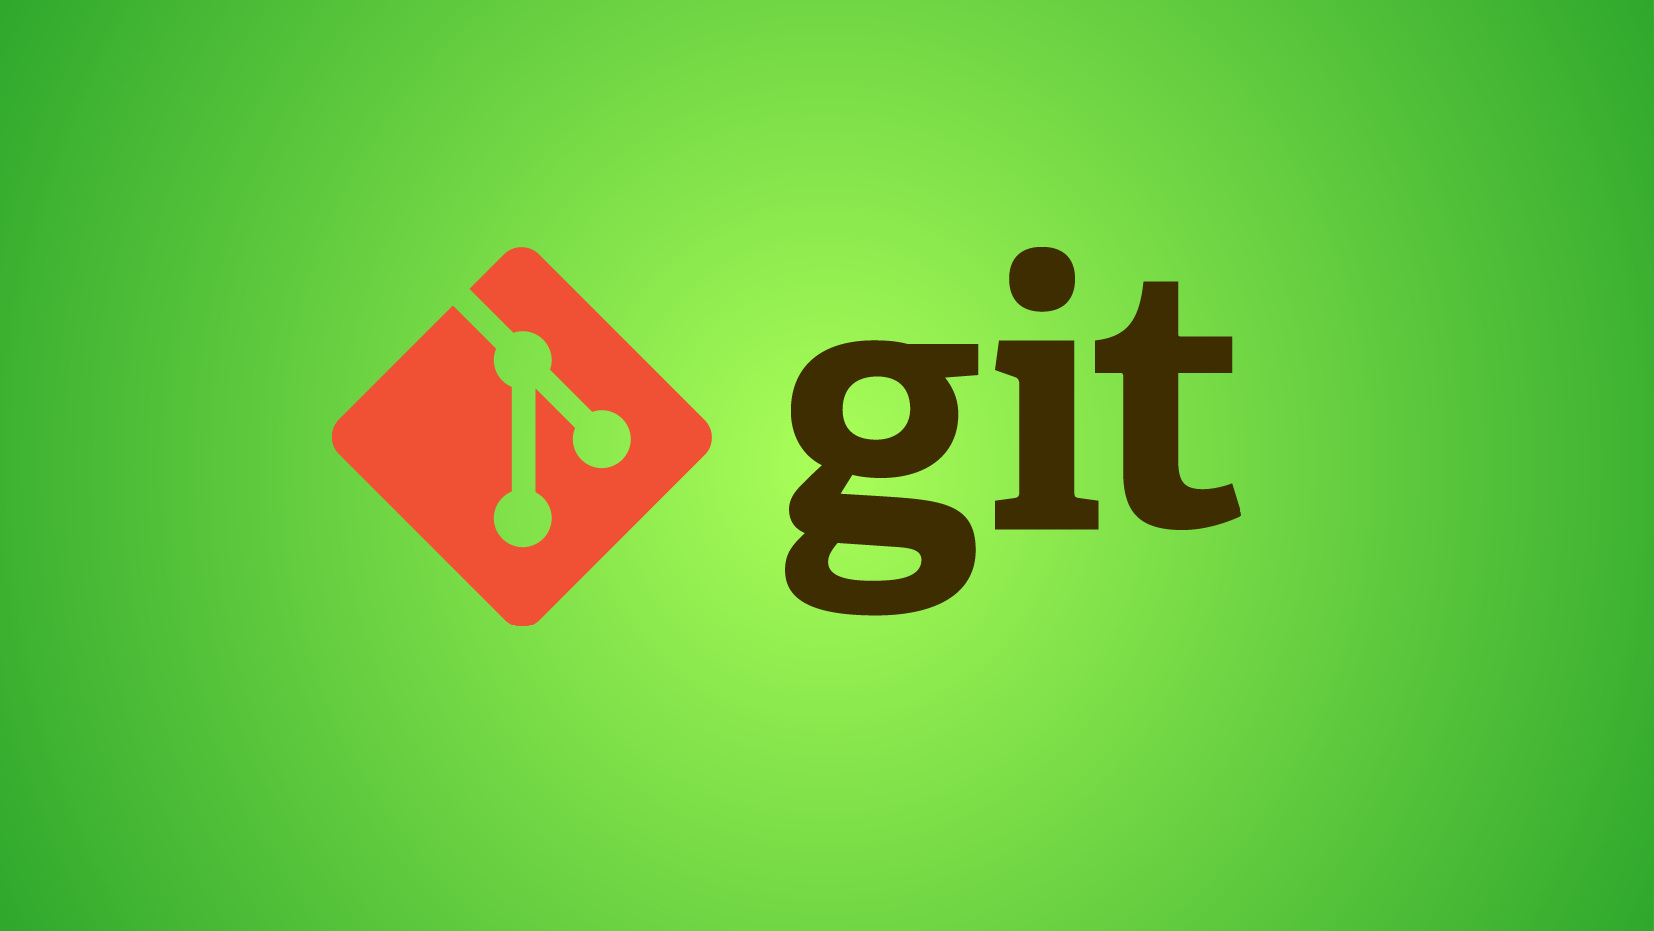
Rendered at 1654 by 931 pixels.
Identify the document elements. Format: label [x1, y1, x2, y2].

picture [332, 247, 1241, 626]
